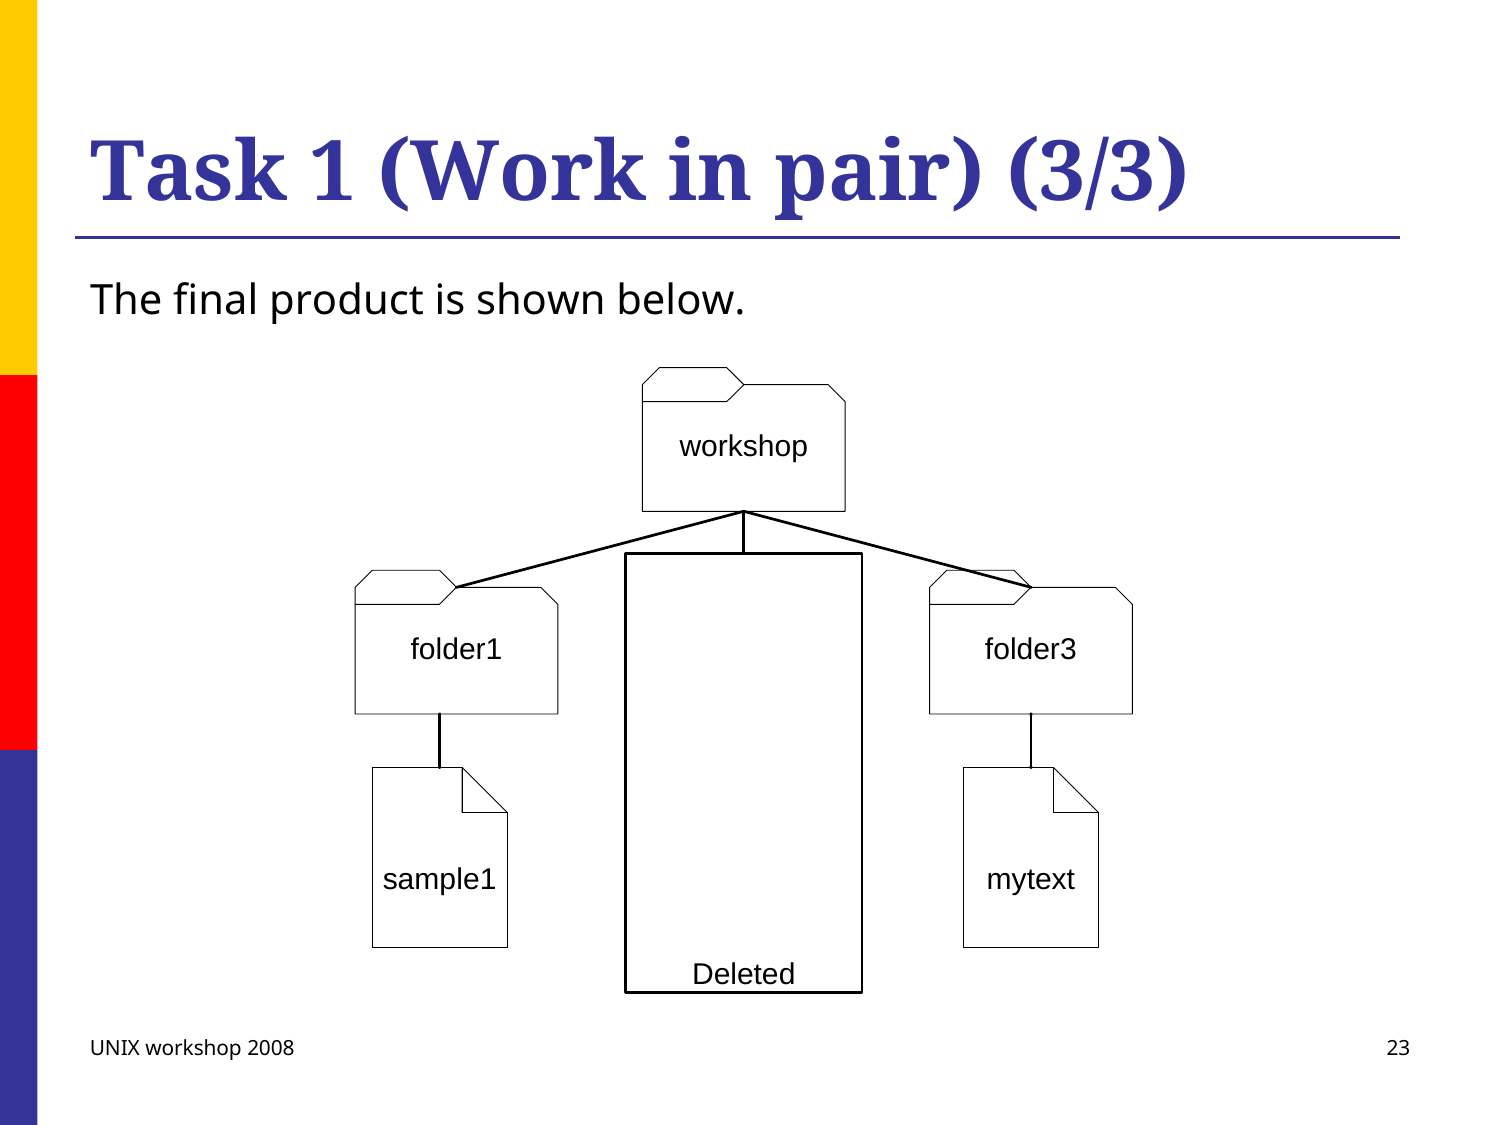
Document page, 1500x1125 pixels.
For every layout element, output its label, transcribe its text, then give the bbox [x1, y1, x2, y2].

text_box UNIX workshop 2008 [74, 1025, 426, 1101]
text_box [350, 362, 1138, 1021]
list The final product is shown below. [75, 262, 1438, 1006]
title Task 1 (Work in pair) (3/3) [75, 45, 1426, 233]
text_box <number> [1074, 1025, 1426, 1101]
